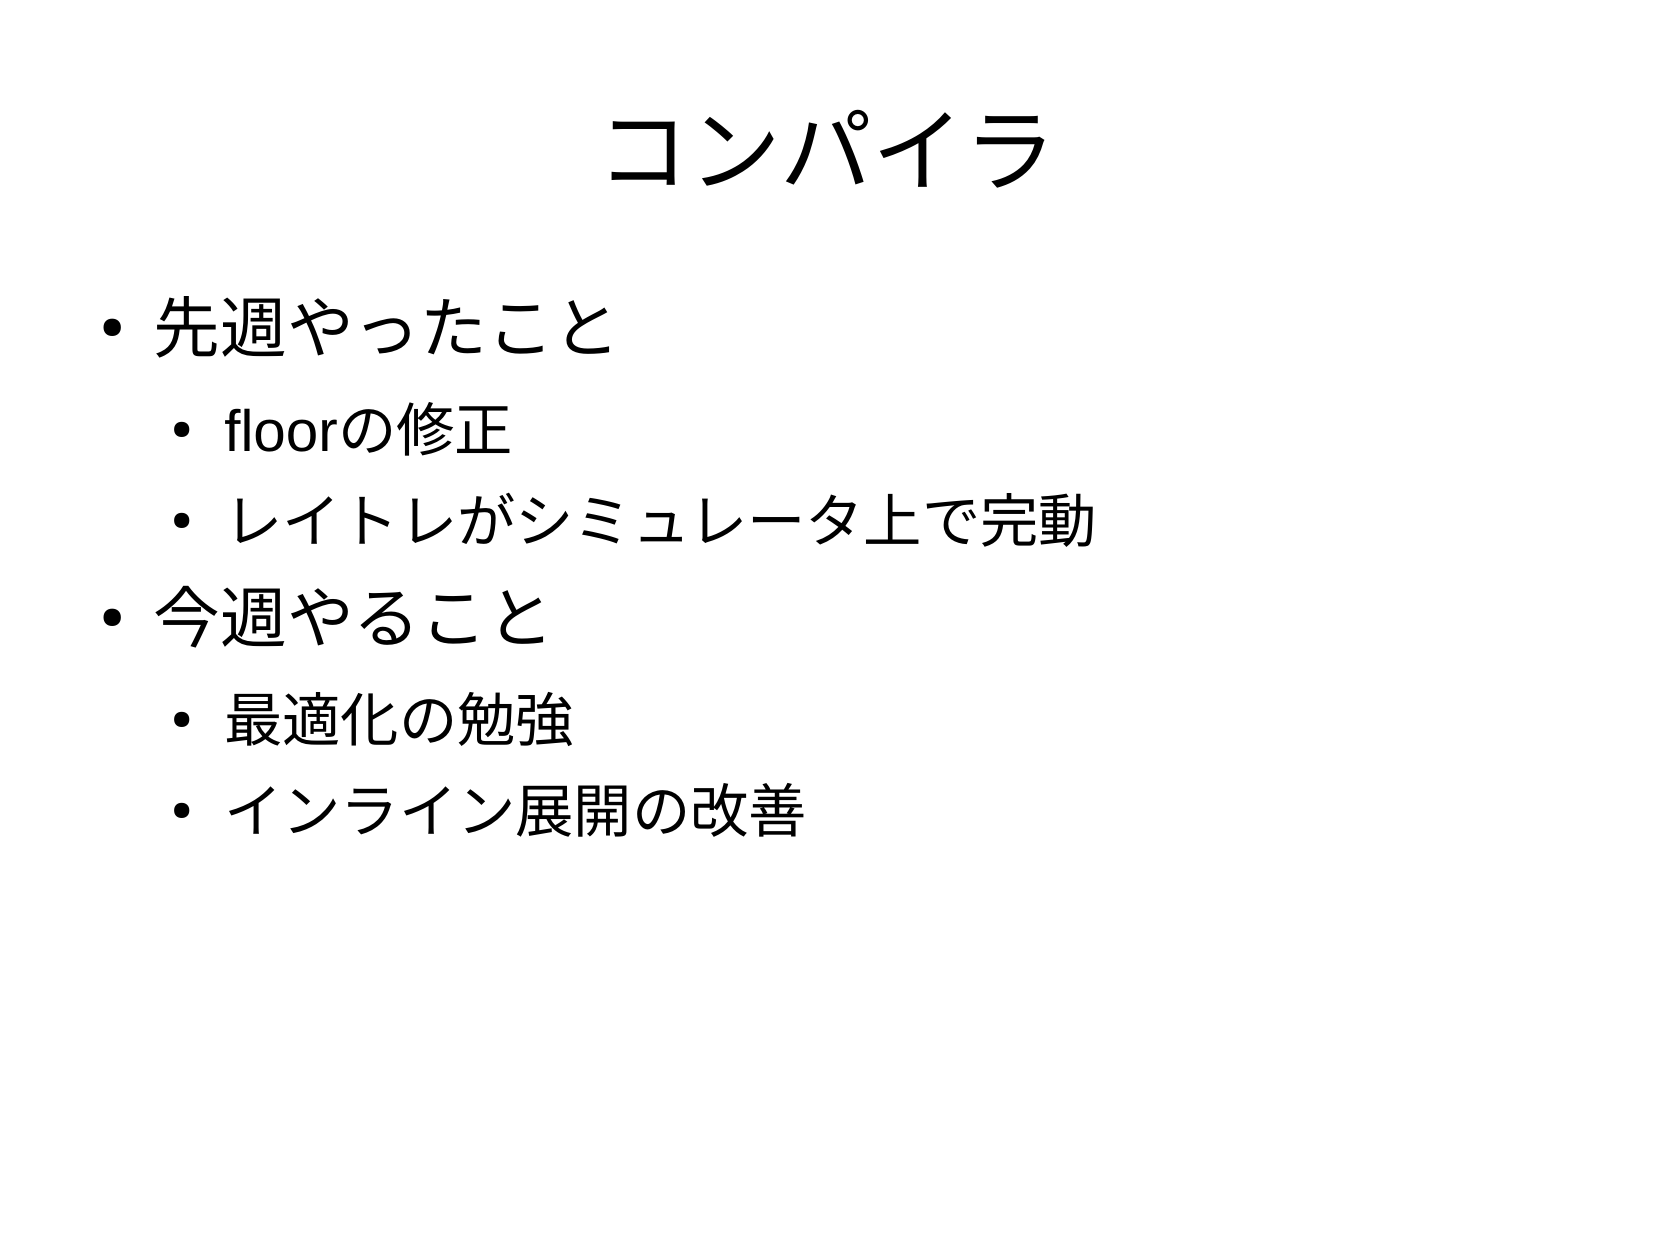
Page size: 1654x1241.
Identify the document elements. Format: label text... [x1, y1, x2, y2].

list 先週やったこと floorの修正 レイトレがシミュレータ上で完動 今週やること 最適化の勉強 インライン展開の改善 [82, 290, 1571, 1109]
title コンパイラ [82, 49, 1571, 257]
